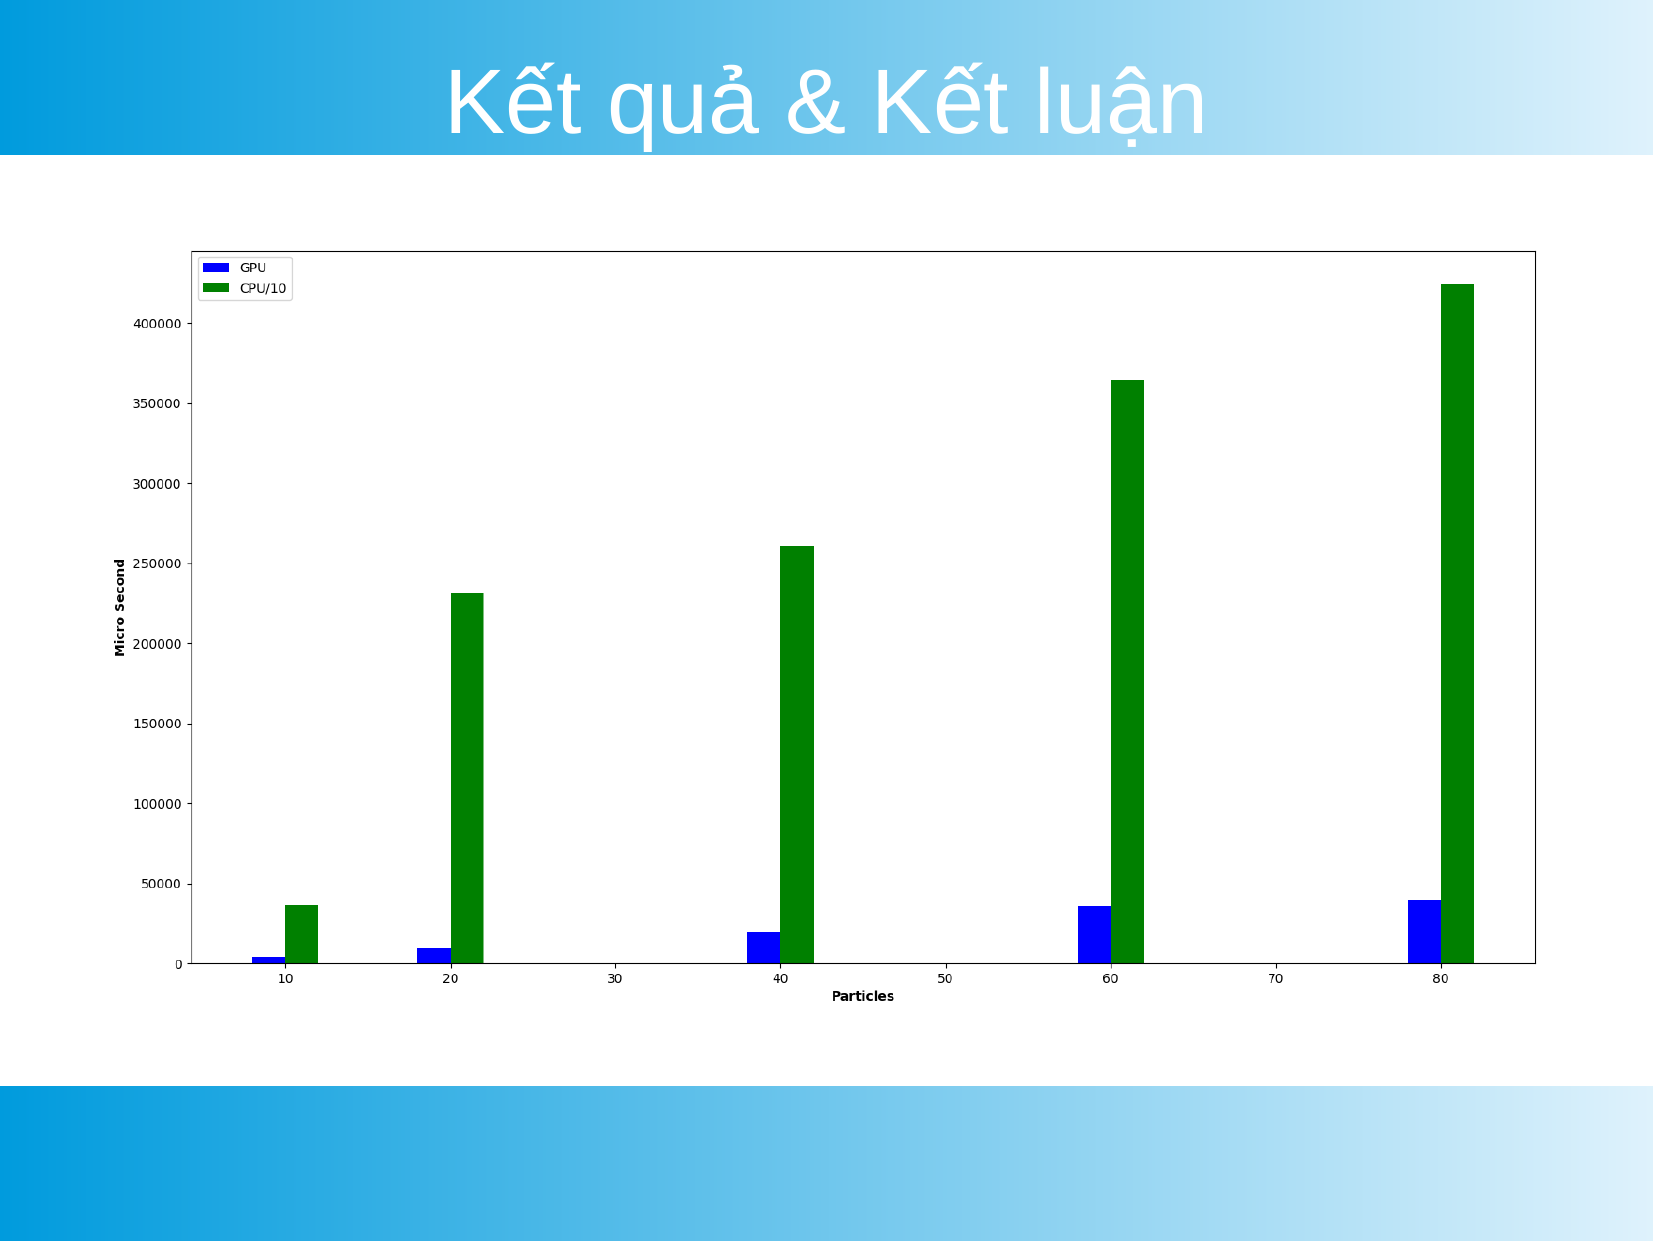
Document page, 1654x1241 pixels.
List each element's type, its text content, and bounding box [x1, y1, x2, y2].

picture [104, 239, 1549, 1006]
title Kết quả & Kết luận [20, 0, 1633, 205]
